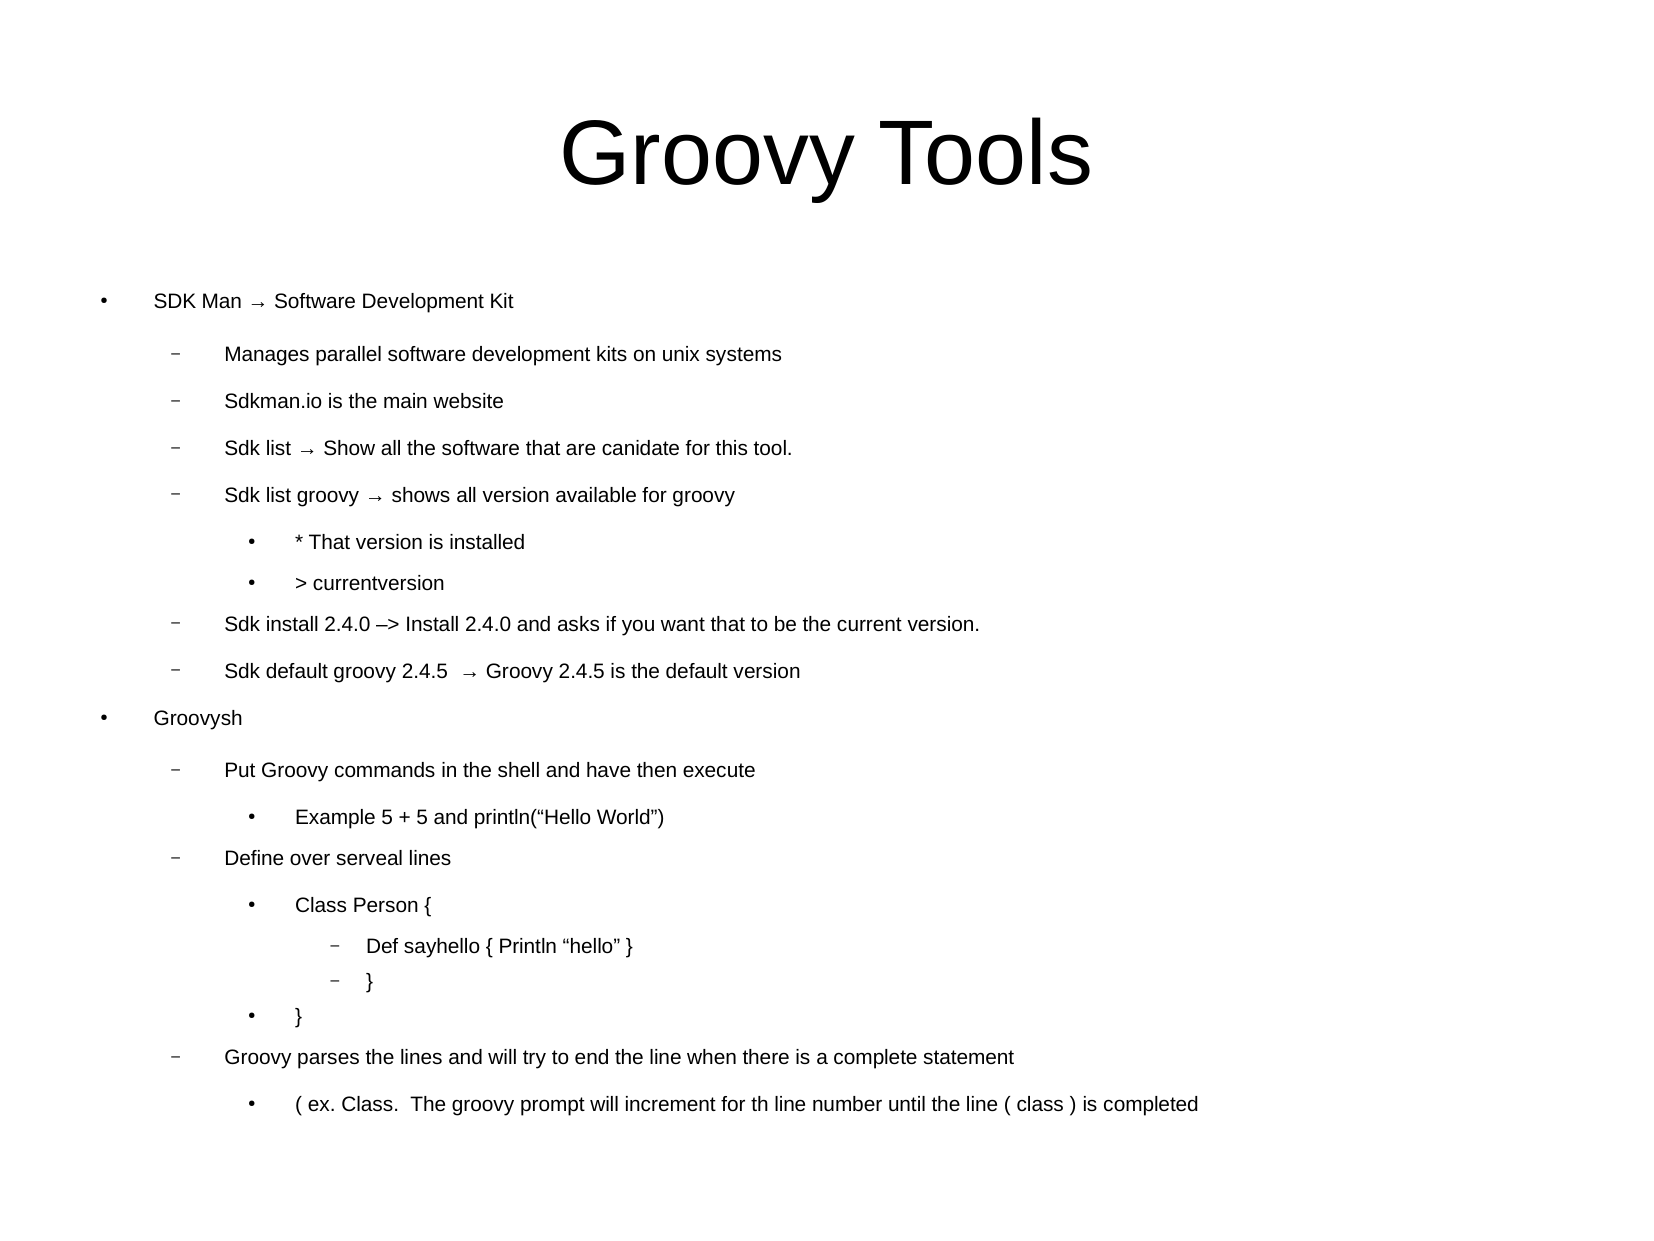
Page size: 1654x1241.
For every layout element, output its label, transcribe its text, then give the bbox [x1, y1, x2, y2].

list SDK Man → Software Development Kit Manages parallel software development kits on unix systems Sdkman.io is the main website Sdk list → Show all the software that are canidate for this tool. Sdk list groovy → shows all version available for groovy * That version is installed > currentversion Sdk install 2.4.0 –> Install 2.4.0 and asks if you want that to be the current version. Sdk default groovy 2.4.5 → Groovy 2.4.5 is the default version Groovysh Put Groovy commands in the shell and have then execute Example 5 + 5 and println(“Hello World”) Define over serveal lines Class Person { Def sayhello { Println “hello” } } } Groovy parses the lines and will try to end the line when there is a complete statement ( ex. Class. The groovy prompt will increment for th line number until the line ( class ) is completed [82, 290, 1571, 1216]
title Groovy Tools [82, 49, 1571, 257]
